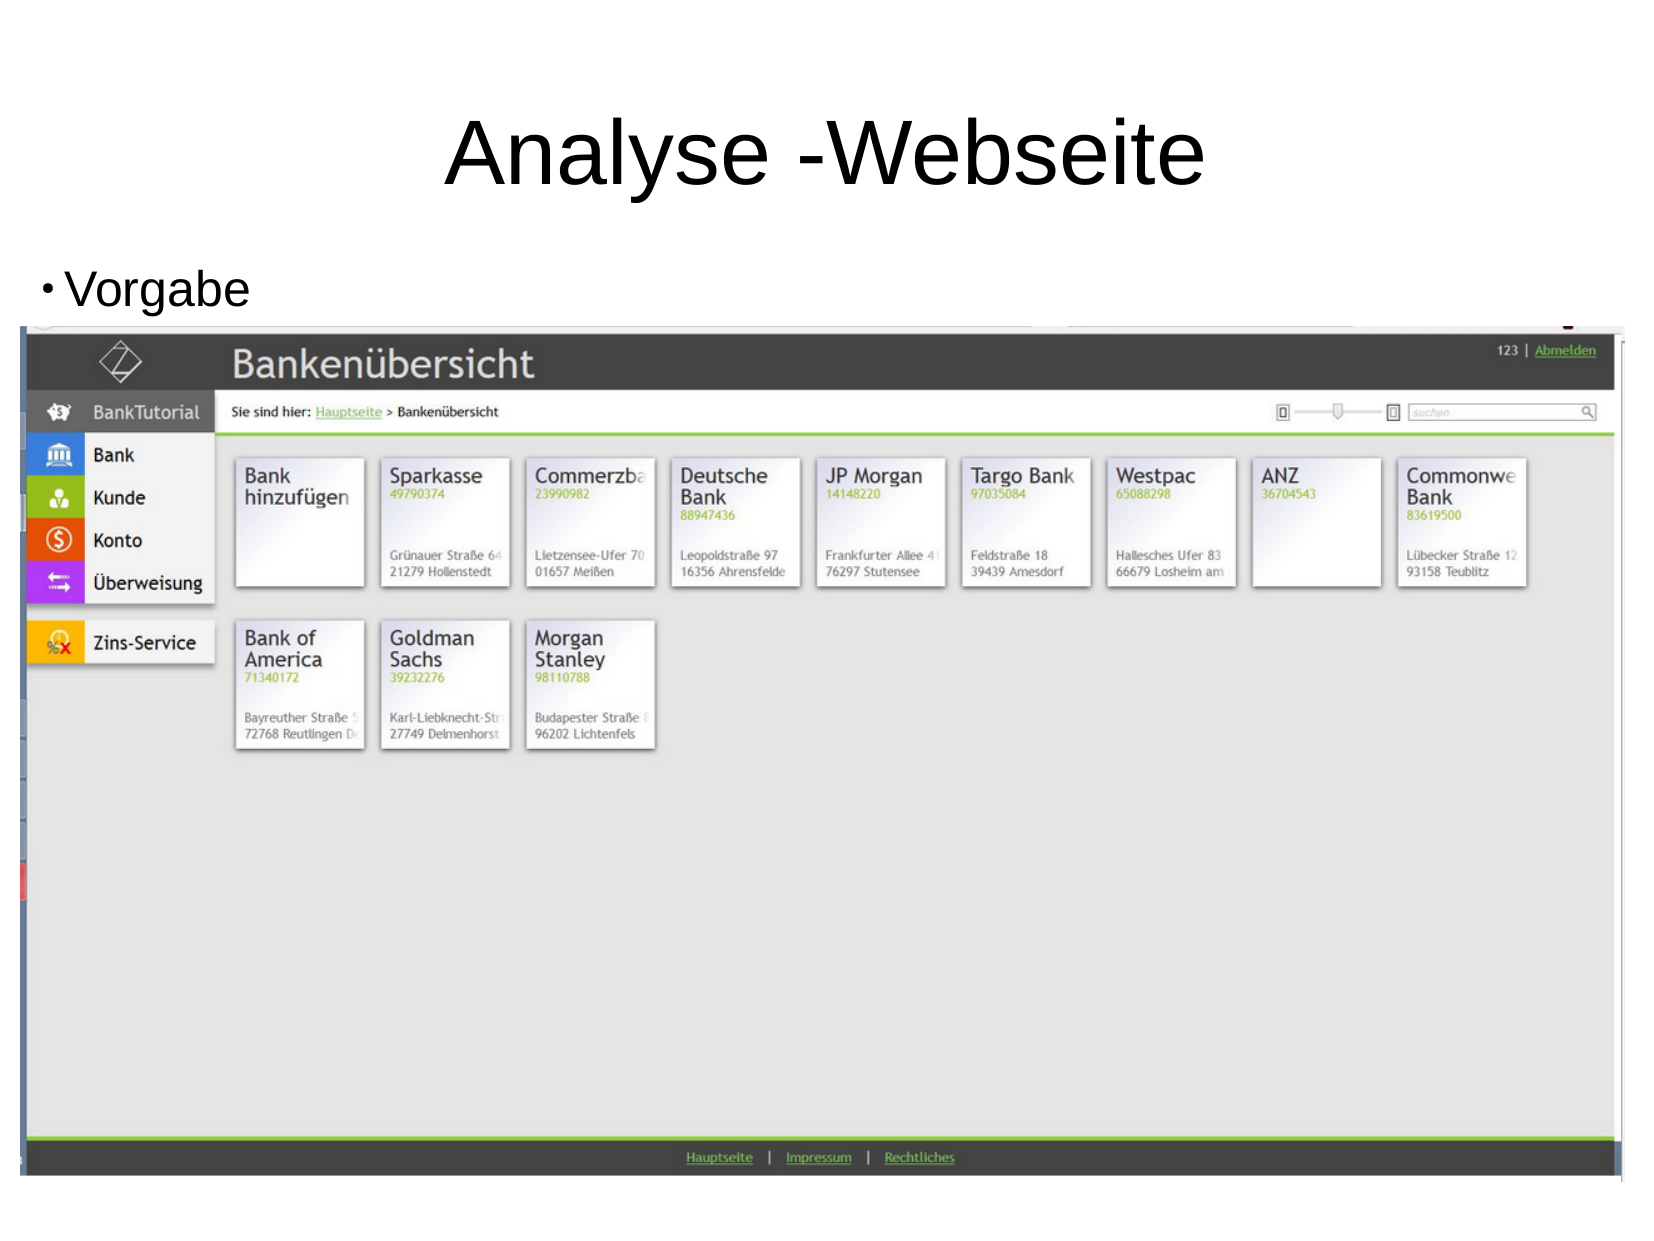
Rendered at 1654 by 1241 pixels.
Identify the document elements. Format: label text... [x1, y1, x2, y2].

text_box Vorgabe [26, 254, 266, 325]
picture [20, 326, 1625, 1182]
title Analyse -Webseite [82, 49, 1571, 257]
